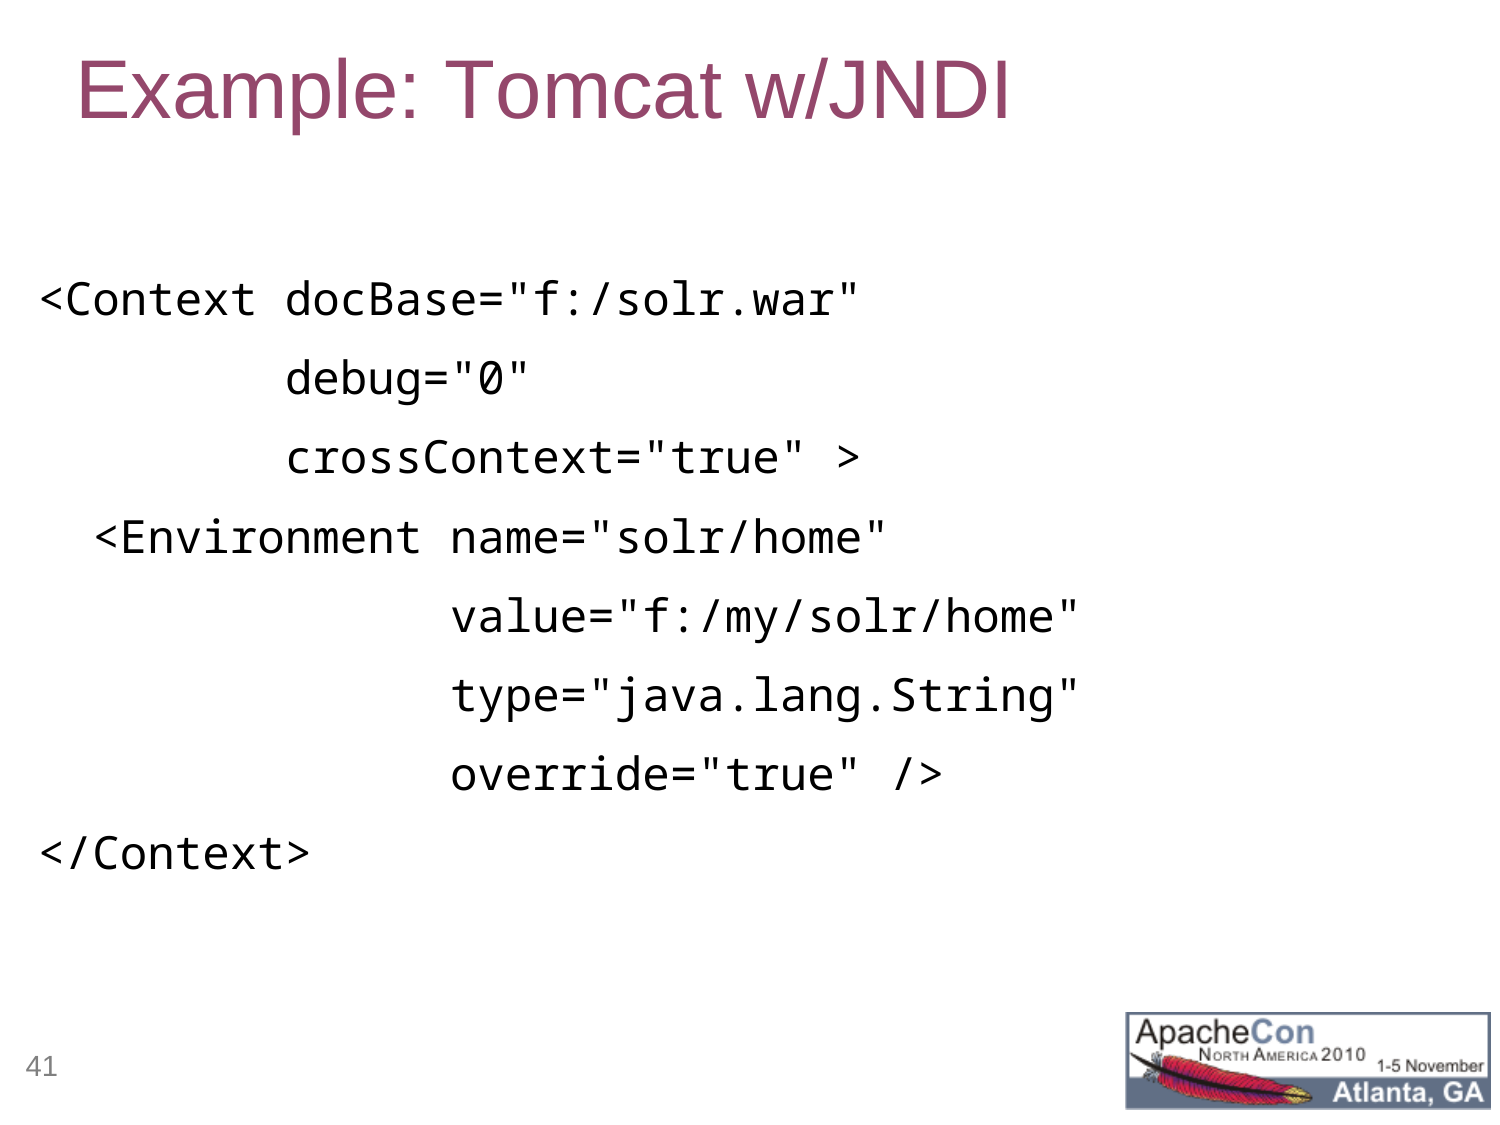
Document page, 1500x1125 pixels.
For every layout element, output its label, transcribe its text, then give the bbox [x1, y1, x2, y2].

title Example: Tomcat w/JNDI [75, 0, 1425, 181]
list <Context docBase="f:/solr.war" debug="0" crossContext="true" > <Environment name="solr/home" value="f:/my/solr/home" type="java.lang.String" override="true" /> </Context> [37, 187, 1463, 1006]
picture [1125, 1012, 1491, 1110]
